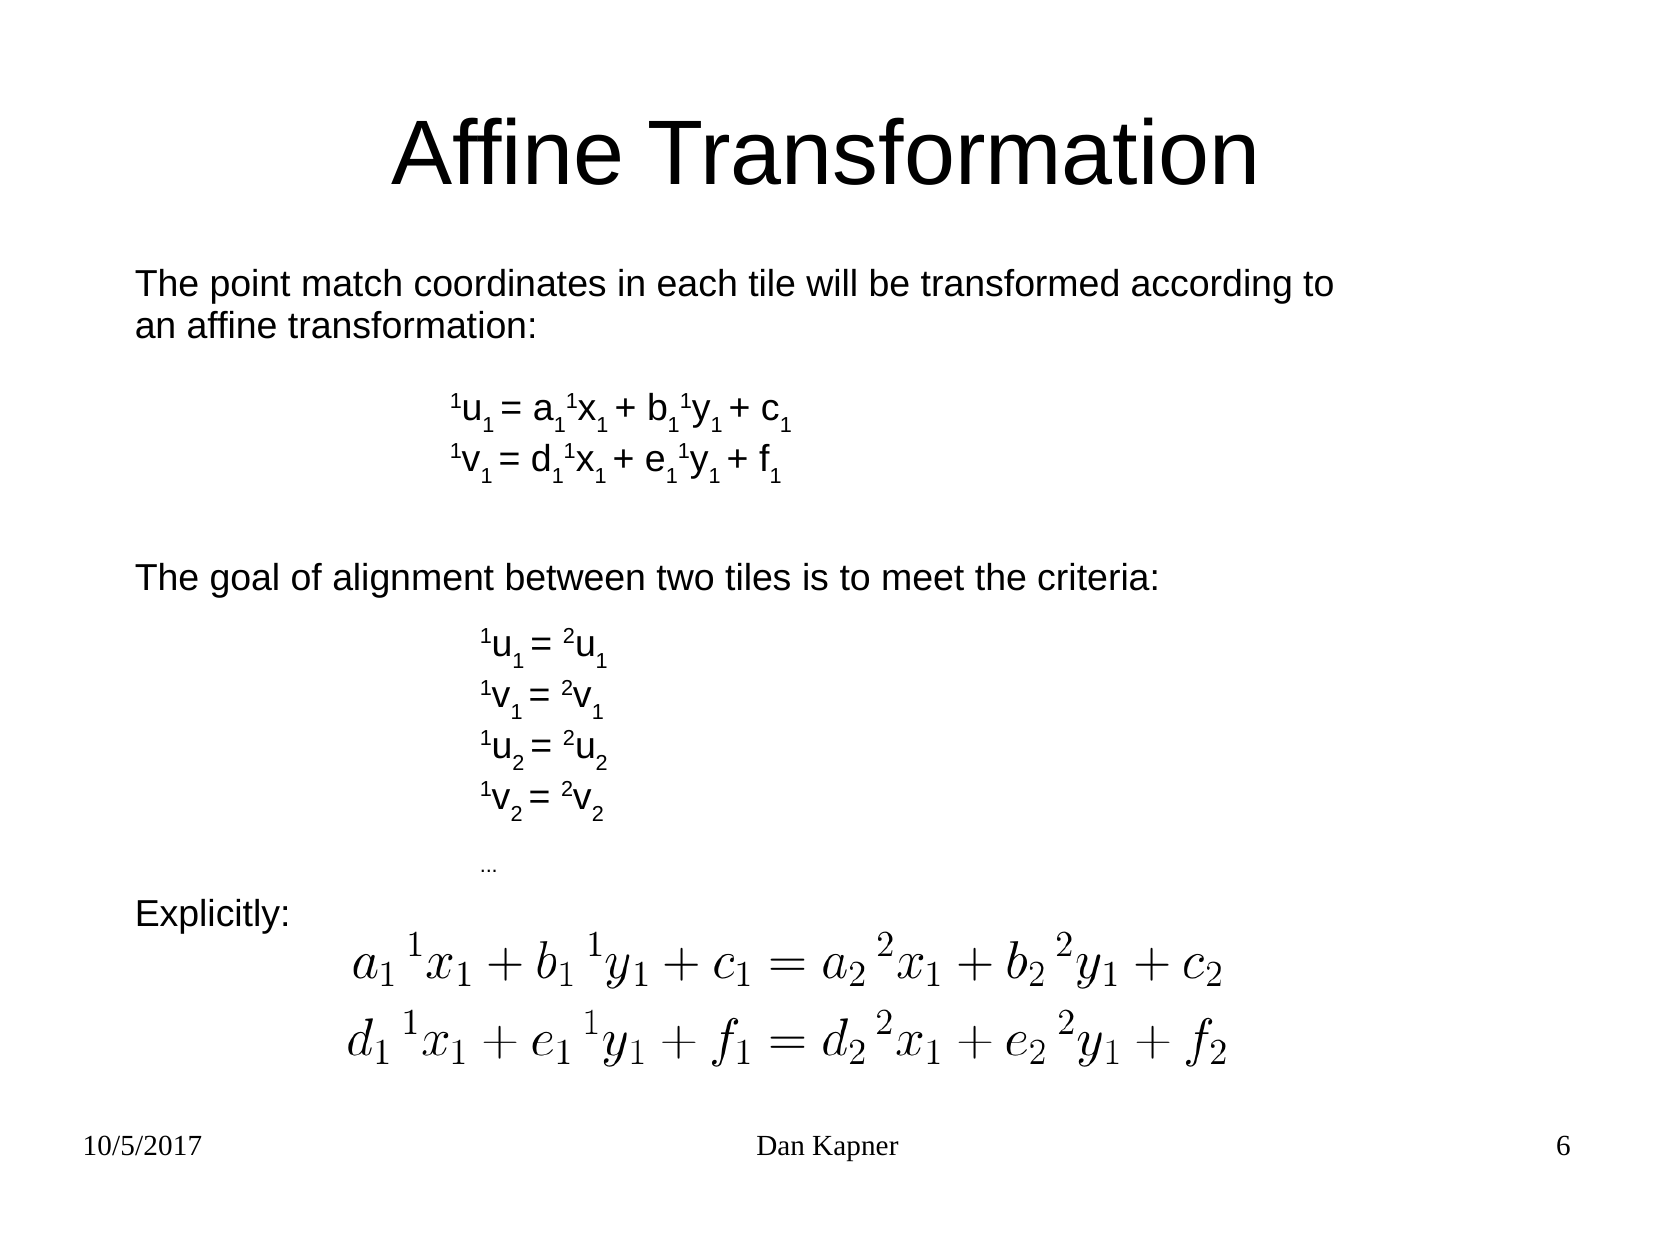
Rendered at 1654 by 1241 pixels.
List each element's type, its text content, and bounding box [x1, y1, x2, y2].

picture [330, 916, 1244, 1081]
text_box The point match coordinates in each tile will be transformed according to an affine transformation: The goal of alignment between two tiles is to meet the criteria: Explicitly: [120, 255, 1351, 984]
text_box 1u1 = a11x1 + b11y1 + c1 1v1 = d11x1 + e11y1 + f1 [435, 379, 1021, 496]
title Affine Transformation [82, 49, 1571, 257]
text_box 1u1 = 2u1 1v1 = 2v1 1u2 = 2u2 1v2 = 2v2 ... [465, 615, 1051, 885]
